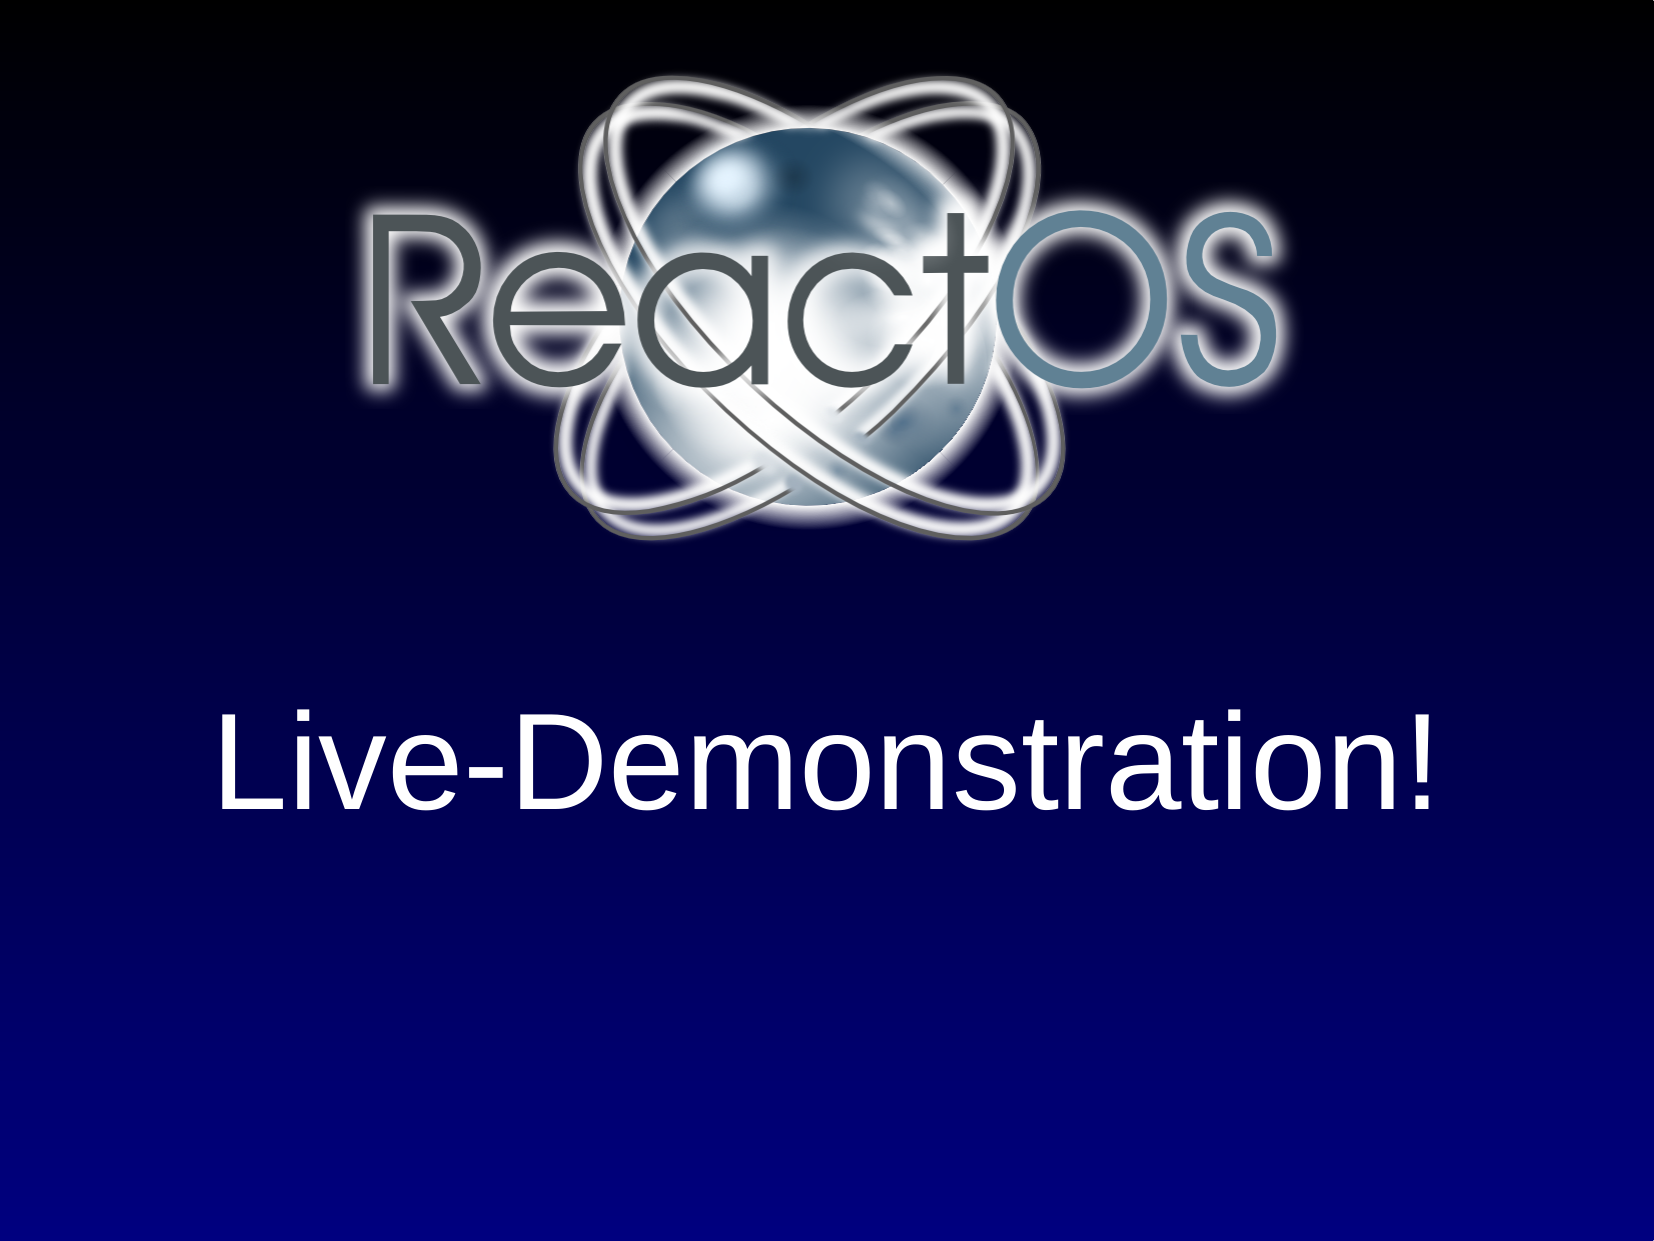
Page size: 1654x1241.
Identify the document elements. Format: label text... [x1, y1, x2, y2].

text_box Live-Demonstration! [82, 685, 1571, 1193]
picture [326, 37, 1327, 590]
